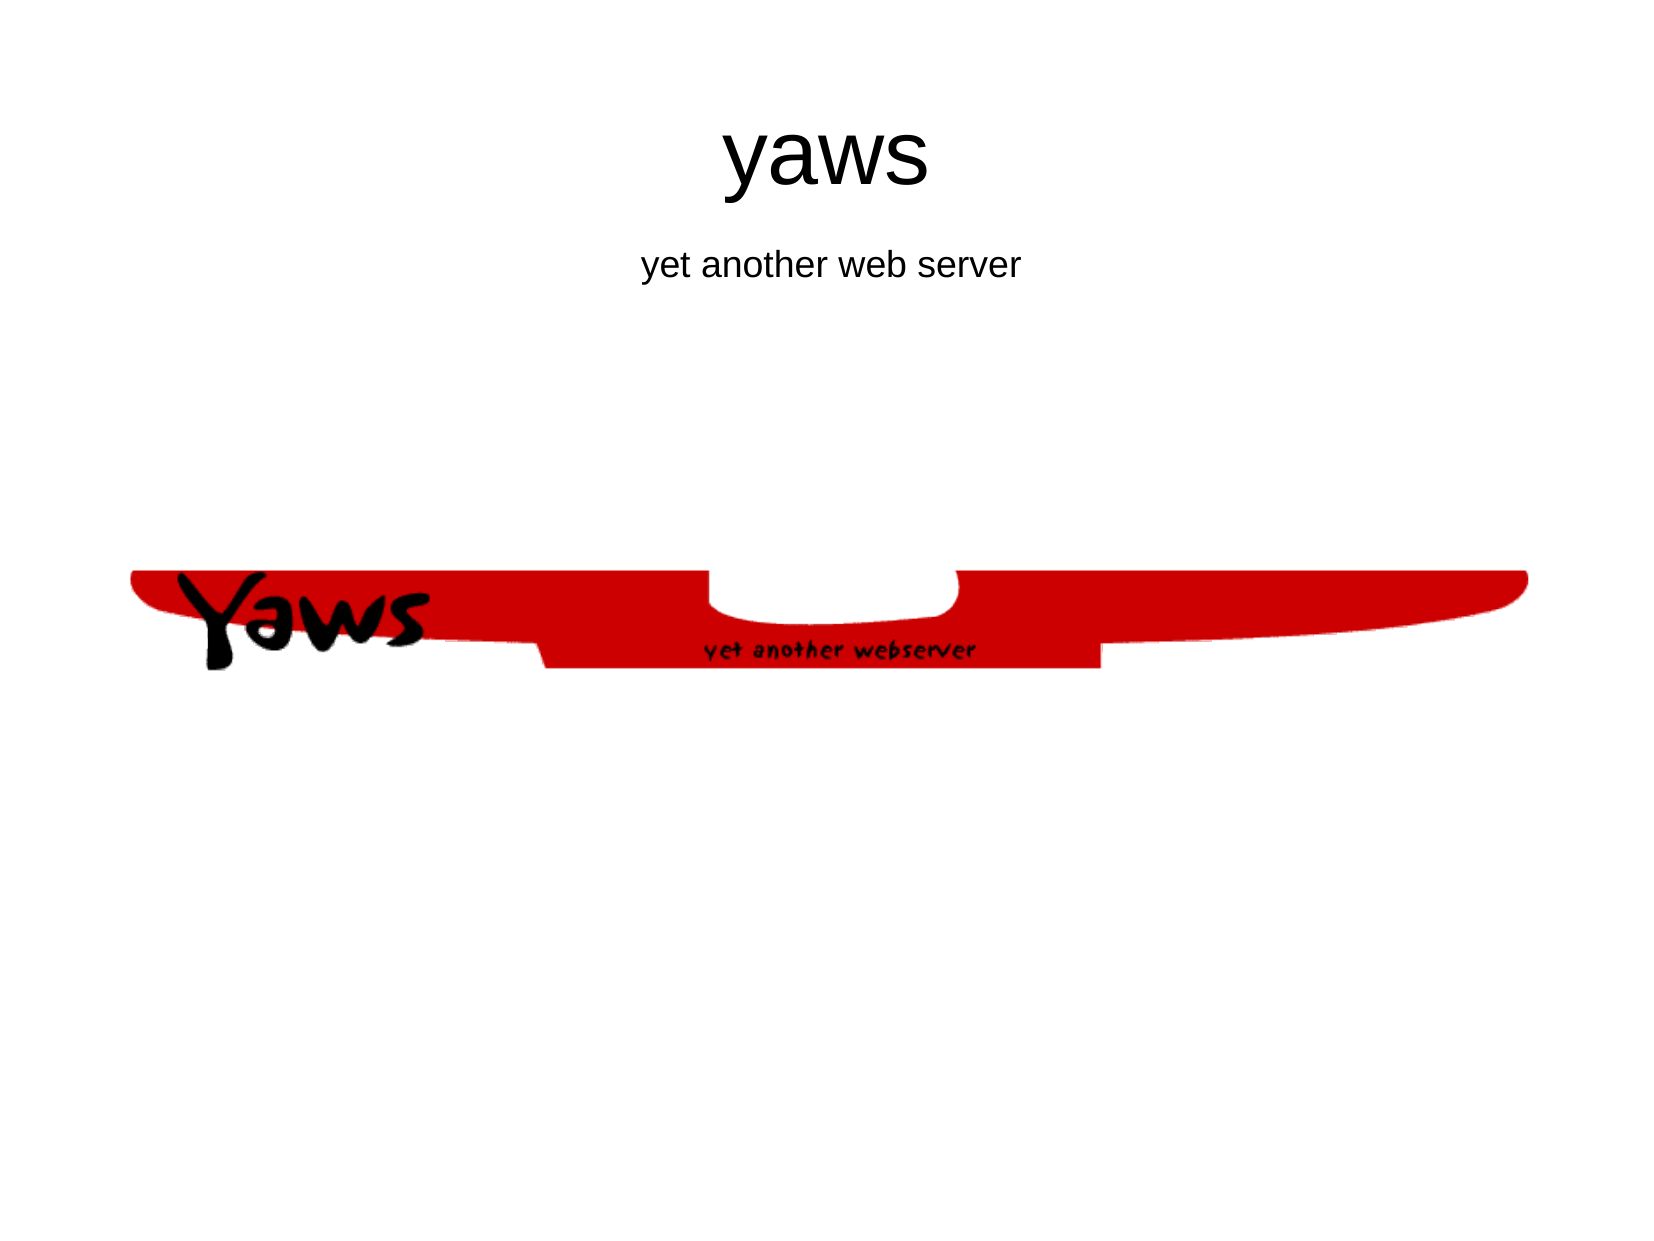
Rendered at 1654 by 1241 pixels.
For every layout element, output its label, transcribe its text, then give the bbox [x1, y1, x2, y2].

picture [127, 567, 1536, 674]
text_box yet another web server [625, 236, 1252, 294]
title yaws [82, 49, 1571, 257]
